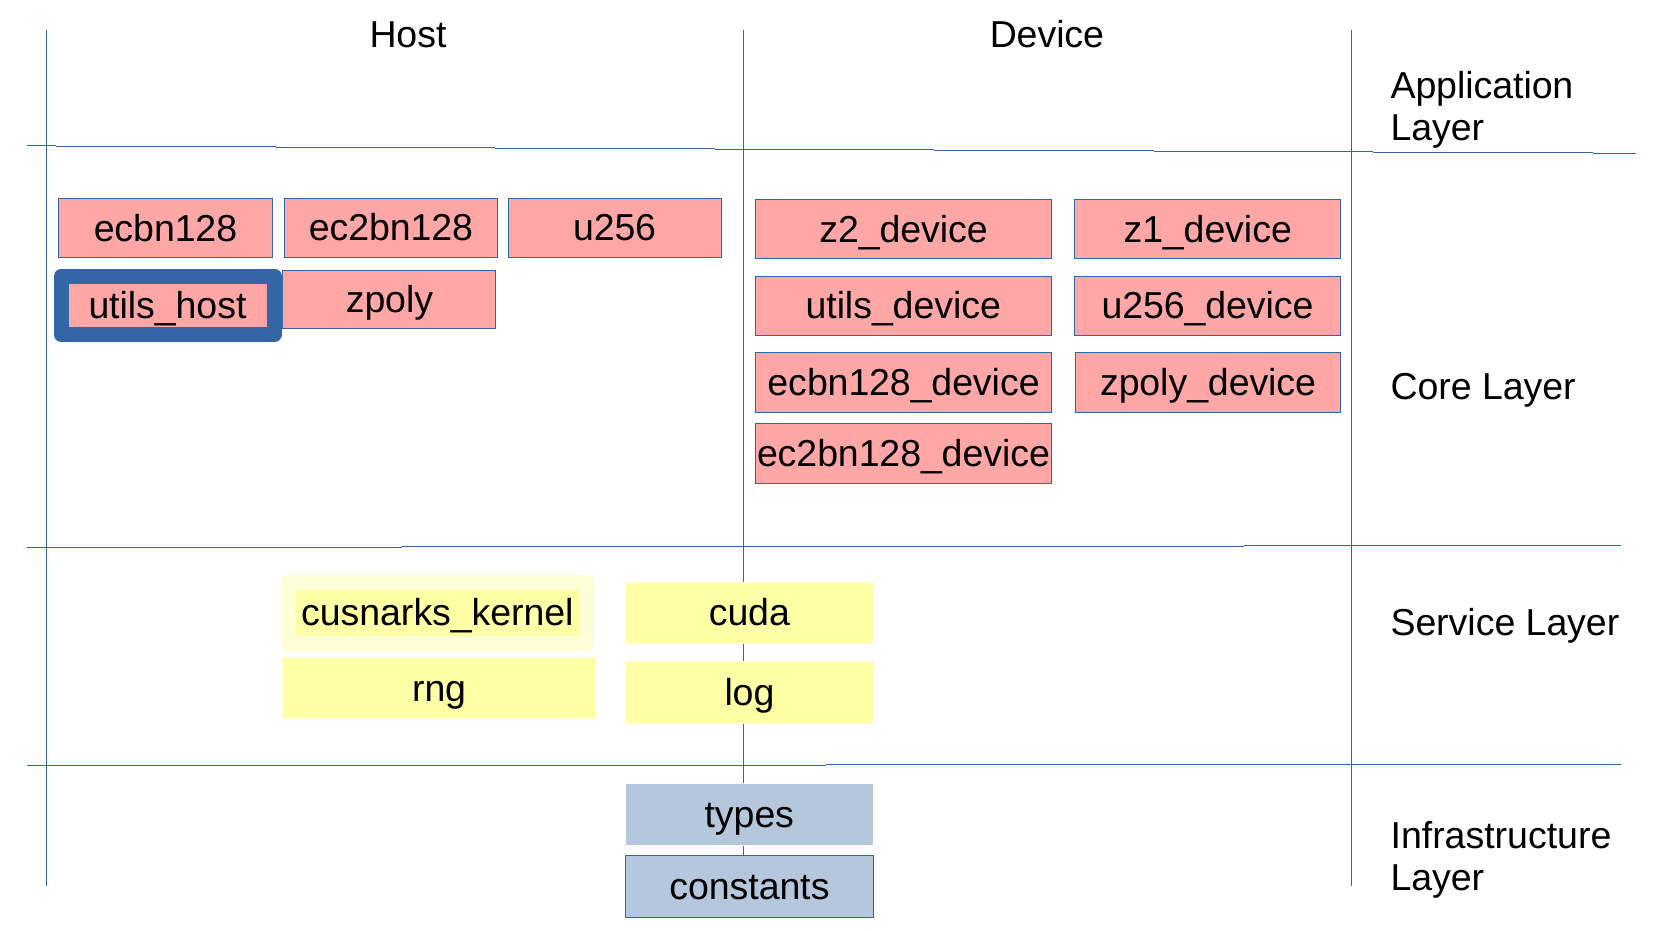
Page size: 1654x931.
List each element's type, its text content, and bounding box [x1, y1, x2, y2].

text_box utils_host [61, 276, 275, 335]
text_box cusnarks_kernel [288, 582, 587, 644]
text_box ec2bn128_device [755, 423, 1052, 484]
text_box ec2bn128 [284, 198, 498, 258]
text_box zpoly_device [1075, 352, 1341, 413]
text_box Service Layer [1375, 594, 1654, 658]
text_box ecbn128_device [755, 352, 1052, 413]
text_box Infrastructure Layer [1375, 806, 1654, 906]
text_box u256_device [1074, 276, 1341, 336]
text_box types [625, 783, 874, 846]
text_box z1_device [1074, 199, 1341, 259]
text_box Core Layer [1375, 358, 1654, 422]
text_box u256 [508, 198, 722, 258]
text_box Application Layer [1375, 56, 1654, 156]
text_box ecbn128 [58, 198, 273, 258]
text_box zpoly [282, 270, 496, 329]
text_box cuda [625, 582, 874, 644]
text_box utils_device [755, 276, 1052, 336]
text_box z2_device [755, 199, 1052, 259]
text_box rng [282, 657, 596, 719]
text_box constants [625, 855, 874, 918]
text_box log [625, 661, 874, 724]
text_box Device [975, 6, 1238, 76]
text_box Host [354, 6, 520, 76]
